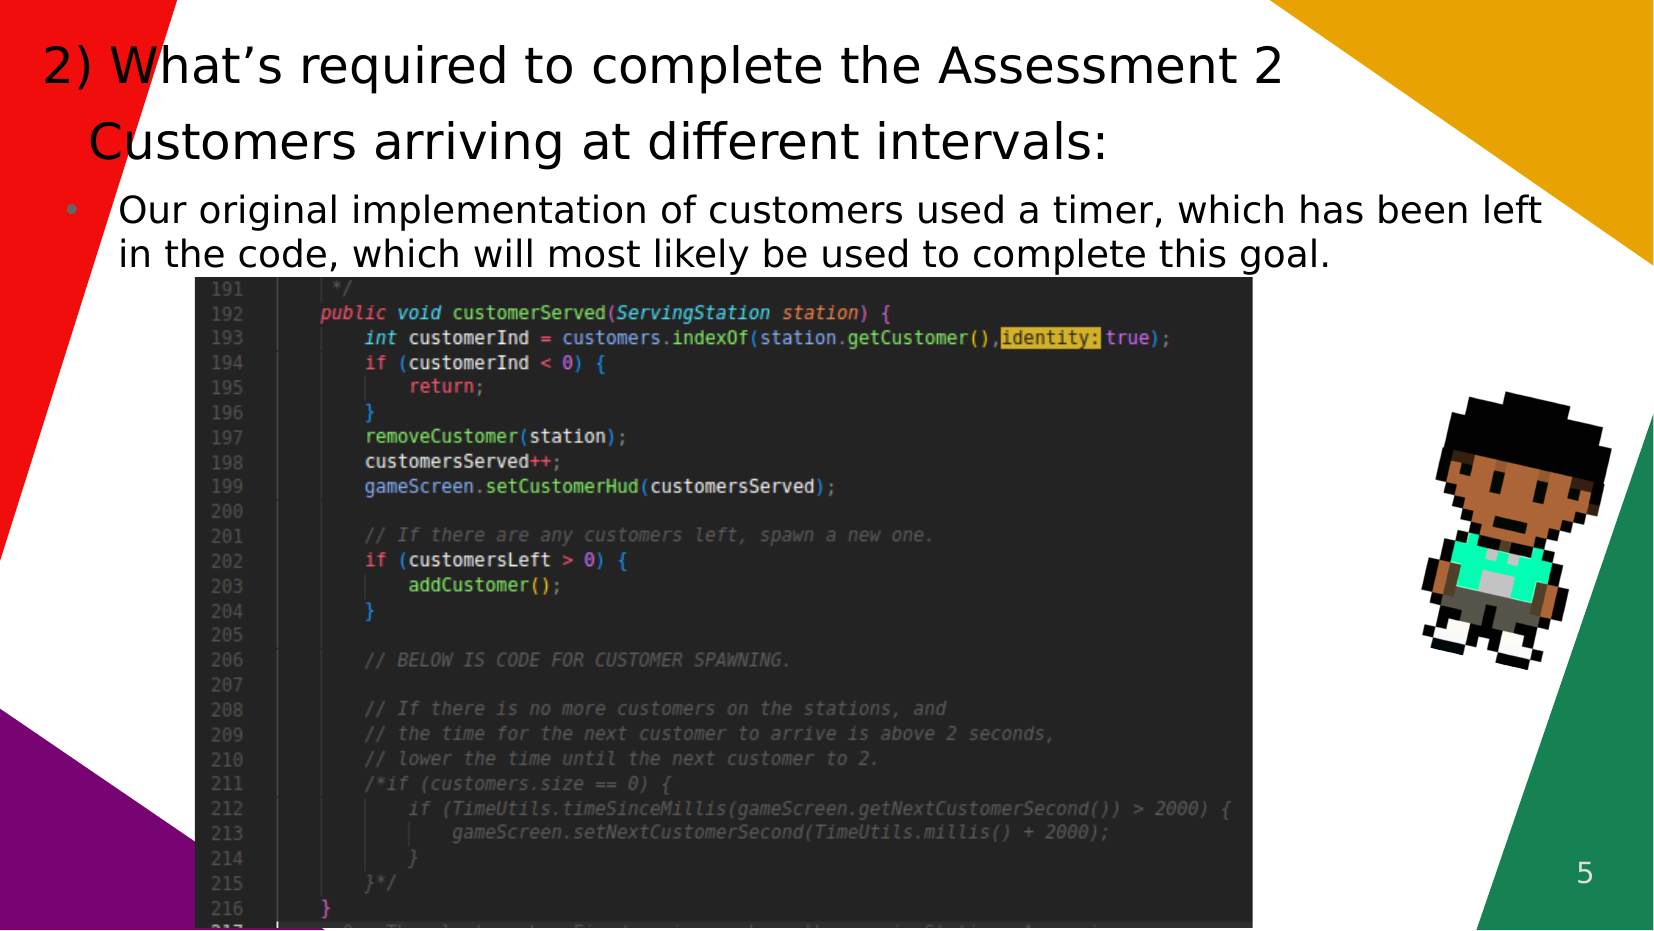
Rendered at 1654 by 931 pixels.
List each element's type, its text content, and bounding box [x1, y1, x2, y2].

title Customers arriving at different intervals: [88, 76, 1477, 207]
picture [194, 277, 1253, 928]
picture [1387, 337, 1640, 680]
title 2) What’s required to complete the Assessment 2 [0, 0, 1477, 144]
list Our original implementation of customers used a timer, which has been left in the code, which will most likely be used to complete this goal. [47, 188, 1565, 296]
